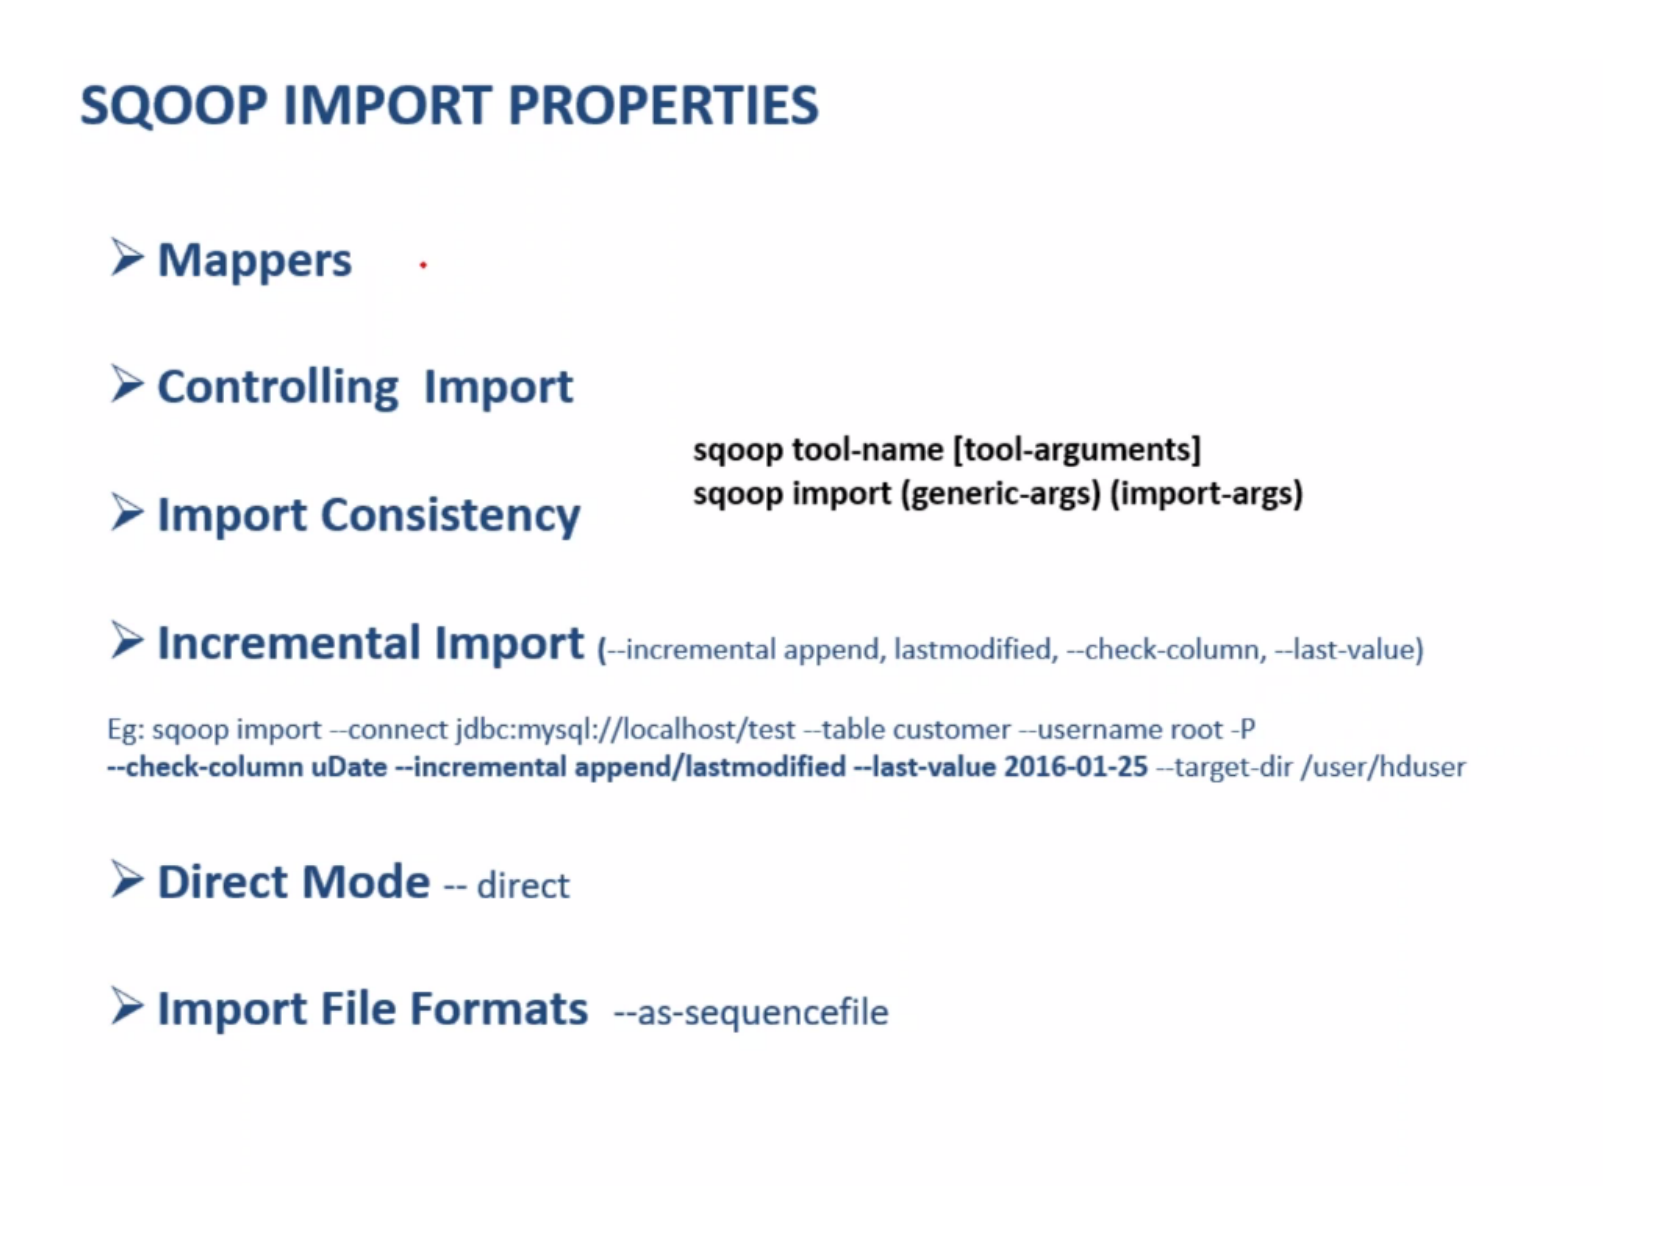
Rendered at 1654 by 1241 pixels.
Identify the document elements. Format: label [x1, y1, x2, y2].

picture [63, 59, 1603, 1186]
